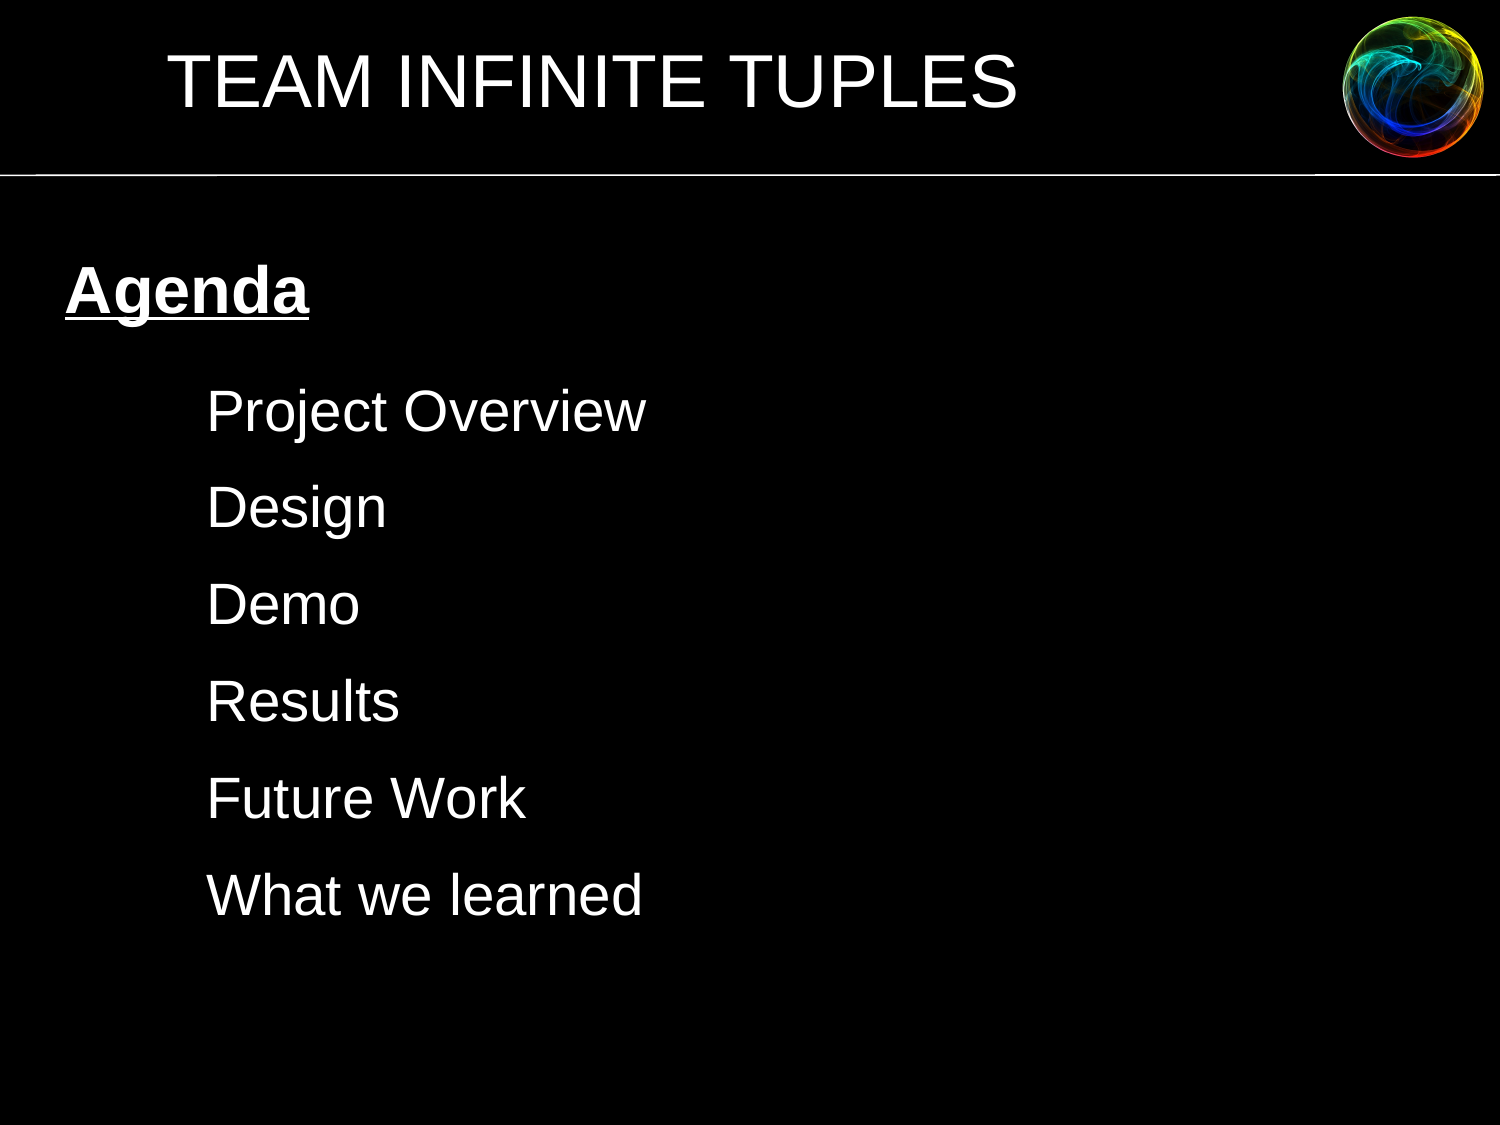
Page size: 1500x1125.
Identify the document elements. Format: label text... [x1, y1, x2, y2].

text_box Project Overview Design Demo Results Future Work What we learned [174, 375, 1388, 936]
text_box TEAM INFINITE TUPLES [0, 37, 1188, 131]
picture [1325, 0, 1500, 174]
text_box Agenda [49, 249, 538, 335]
